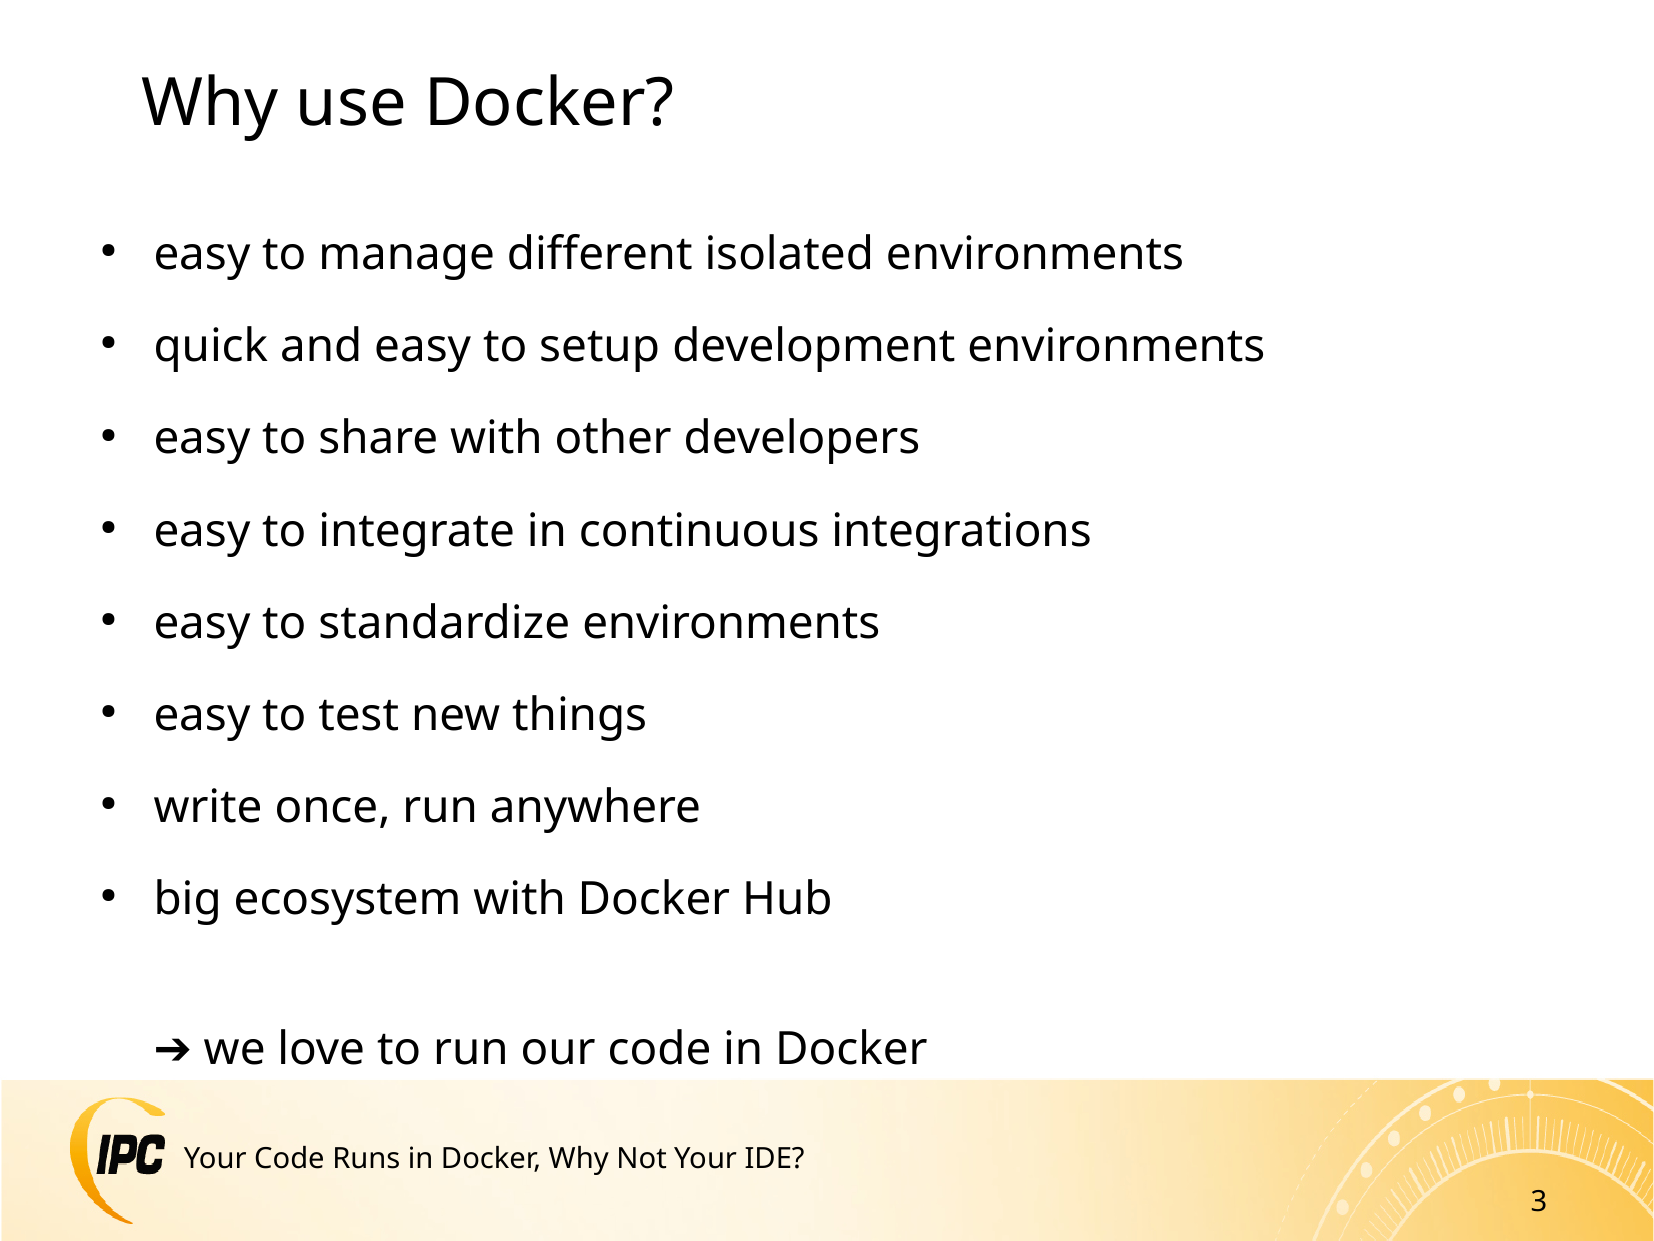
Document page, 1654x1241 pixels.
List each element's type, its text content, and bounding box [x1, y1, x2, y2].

title Why use Docker? [82, 3, 1571, 196]
picture [0, 0, 1654, 1241]
list easy to manage different isolated environments quick and easy to setup development environments easy to share with other developers easy to integrate in continuous integrations easy to standardize environments easy to test new things write once, run anywhere big ecosystem with Docker Hub ➔ we love to run our code in Docker [82, 220, 1571, 991]
